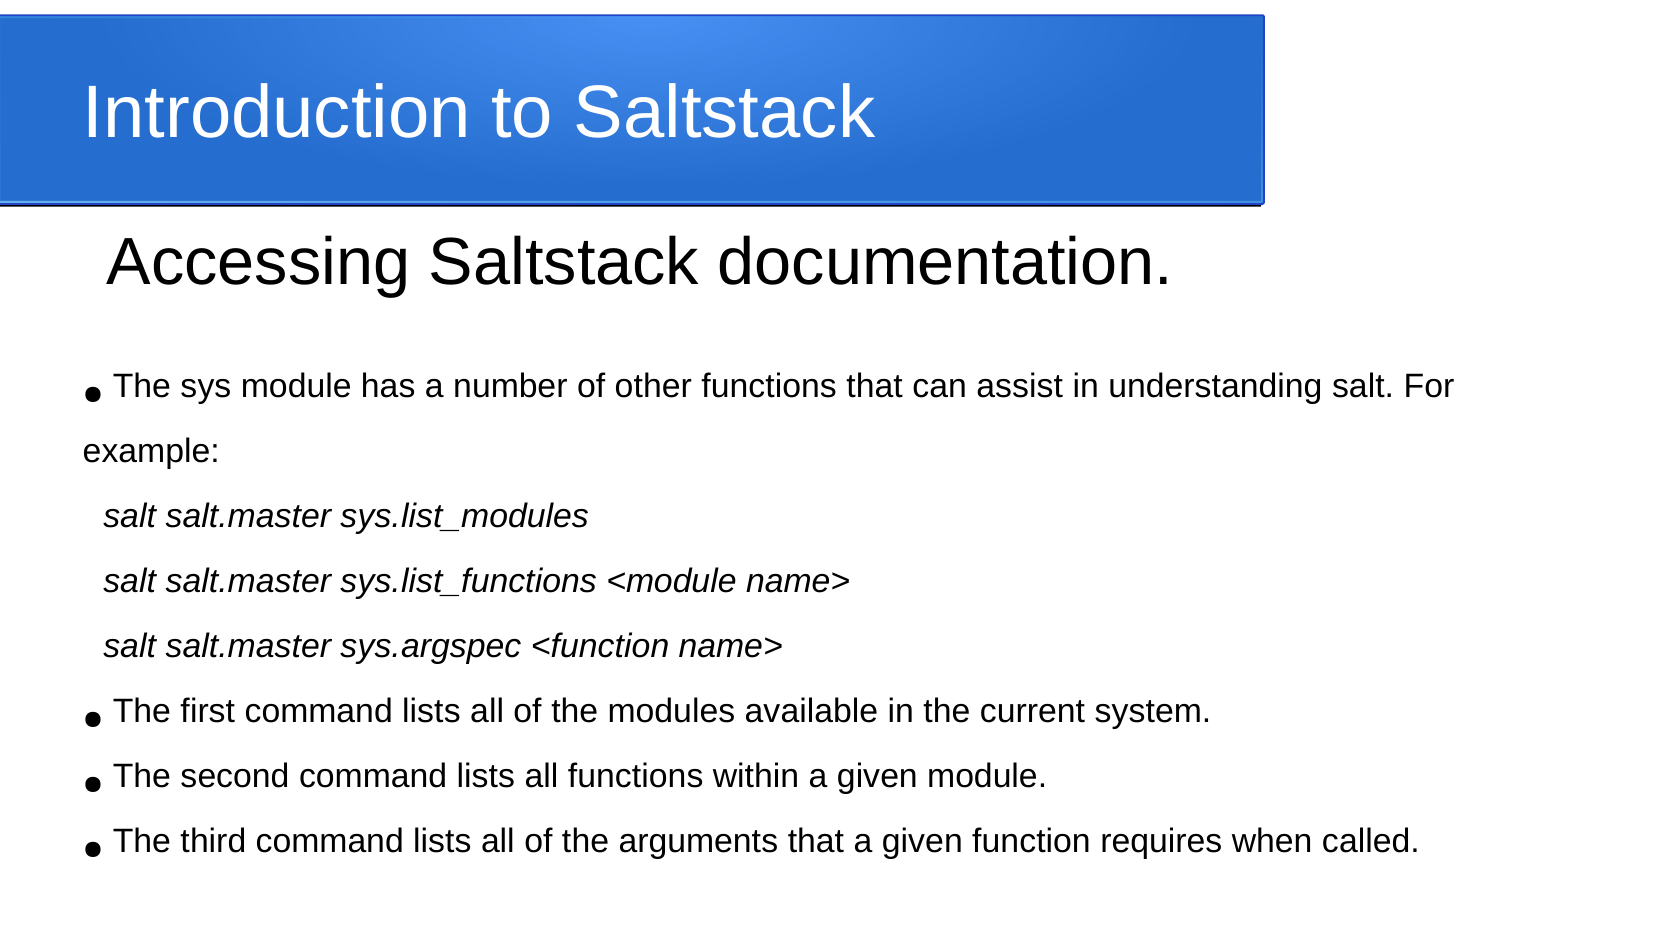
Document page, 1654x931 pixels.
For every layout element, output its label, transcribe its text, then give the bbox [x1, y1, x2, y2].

subtitle Accessing Saltstack documentation. The sys module has a number of other functions that can assist in understanding salt. For example: salt salt.master sys.list_modules salt salt.master sys.list_functions <module name> salt salt.master sys.argspec <function name> The first command lists all of the modules available in the current system. The second command lists all functions within a given module. The third command lists all of the arguments that a given function requires when called. [82, 224, 1571, 884]
title Introduction to Saltstack [82, 35, 1235, 189]
